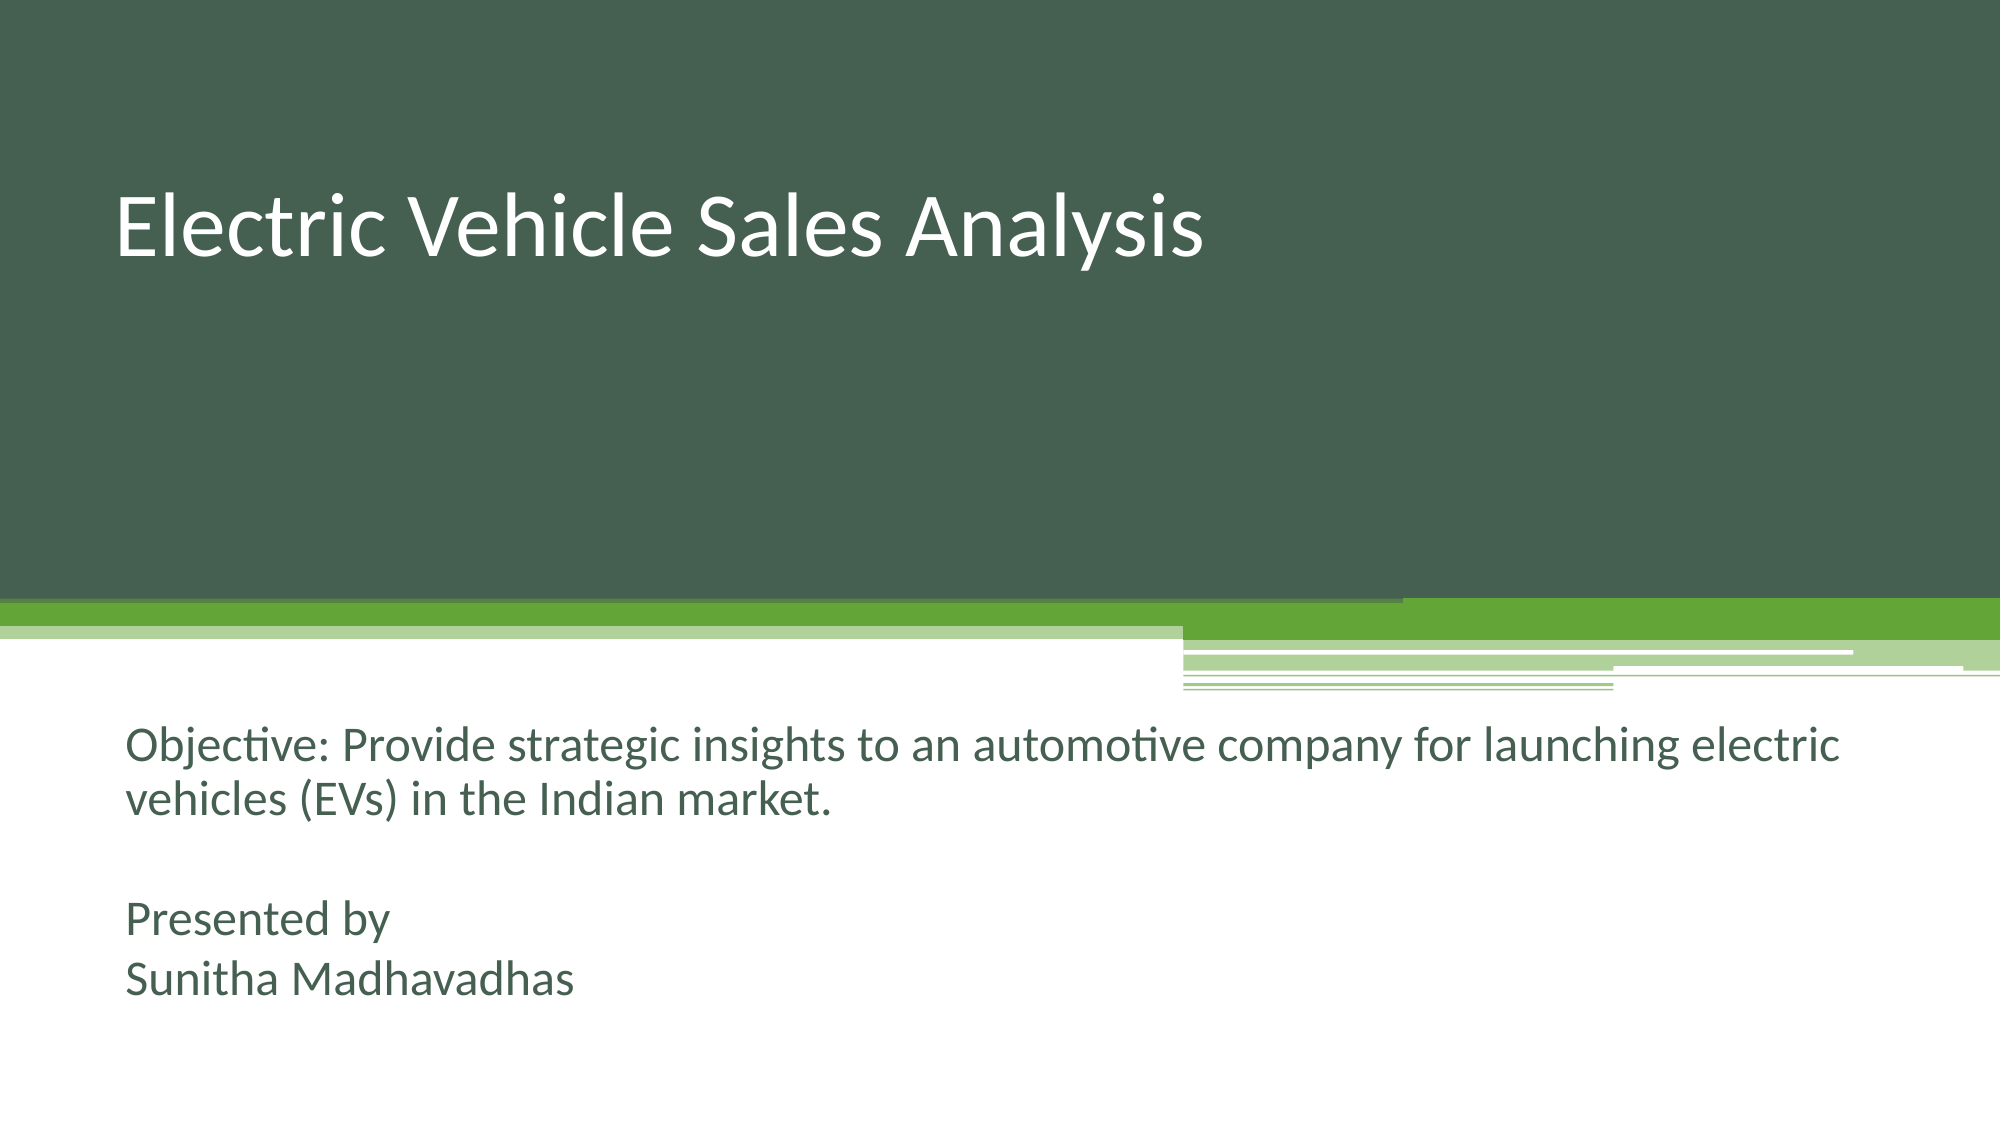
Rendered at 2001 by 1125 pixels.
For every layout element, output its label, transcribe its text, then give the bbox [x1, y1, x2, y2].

subtitle Objective: Provide strategic insights to an automotive company for launching electric vehicles (EVs) in the Indian market. Presented by Sunitha Madhavadhas [99, 710, 1884, 1039]
title Electric Vehicle Sales Analysis [99, 64, 1951, 282]
